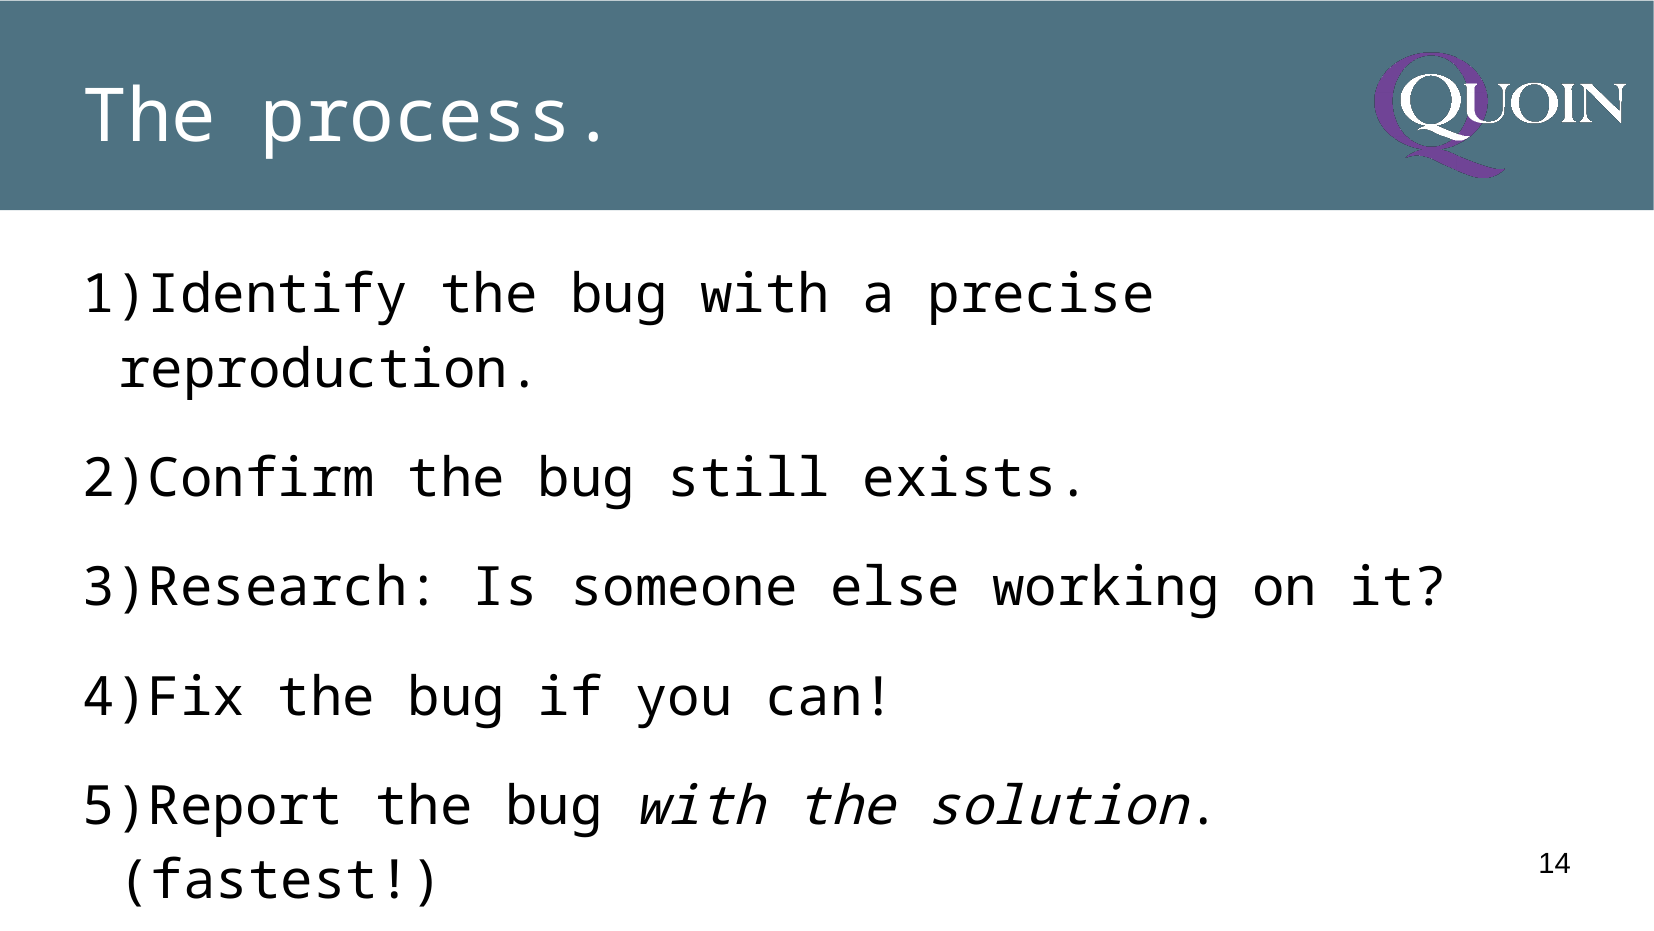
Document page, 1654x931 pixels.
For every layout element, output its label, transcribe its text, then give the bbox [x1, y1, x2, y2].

picture [1372, 49, 1654, 180]
subtitle Identify the bug with a precise reproduction. Confirm the bug still exists. Research: Is someone else working on it? Fix the bug if you can! Report the bug with the solution. (fastest!) [82, 255, 1571, 840]
title The process. [82, 35, 1235, 189]
